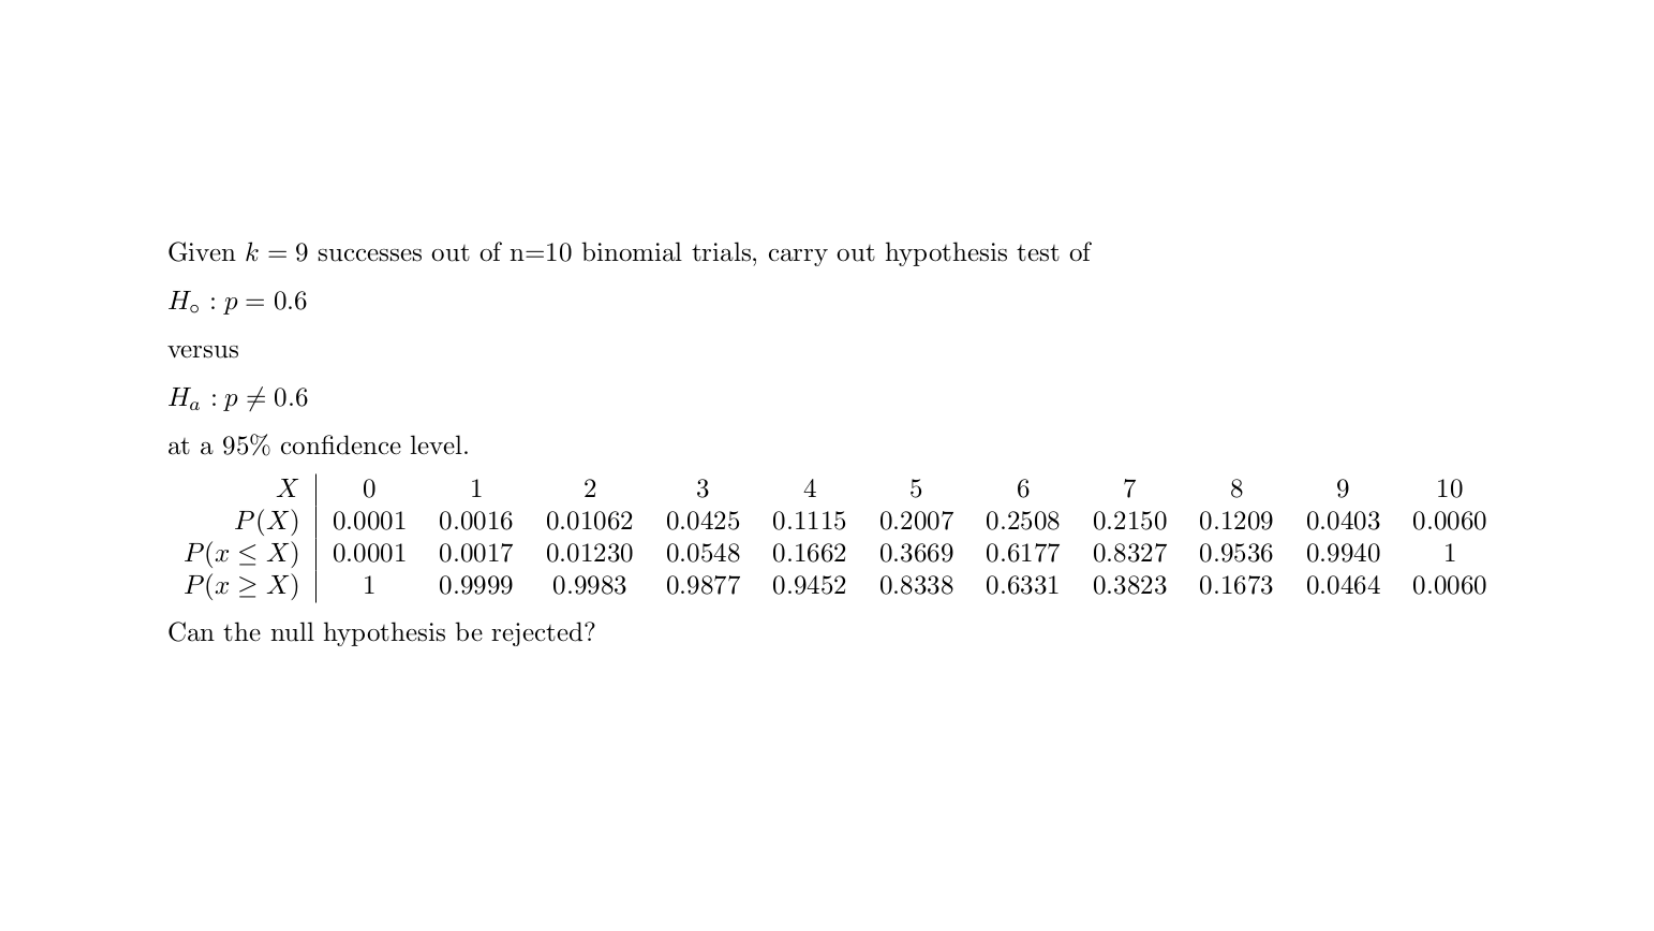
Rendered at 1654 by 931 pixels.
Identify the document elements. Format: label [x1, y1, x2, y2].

picture [160, 233, 1511, 657]
